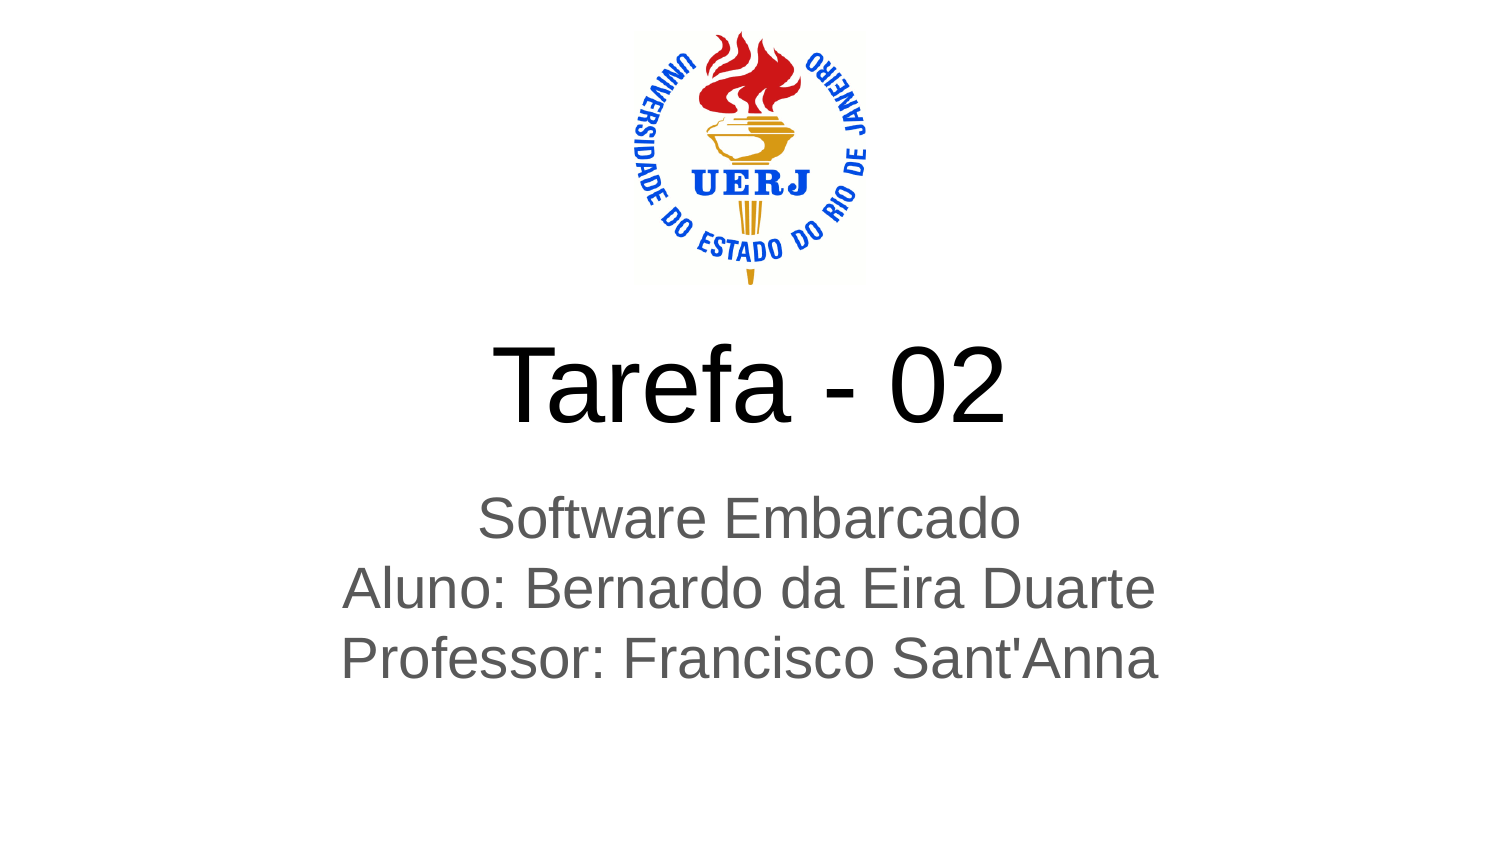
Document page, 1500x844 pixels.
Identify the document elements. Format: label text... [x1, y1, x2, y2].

title Tarefa - 02 [51, 122, 1449, 459]
subtitle Software Embarcado Aluno: Bernardo da Eira Duarte Professor: Francisco Sant'Anna [51, 464, 1449, 595]
picture [634, 31, 866, 285]
